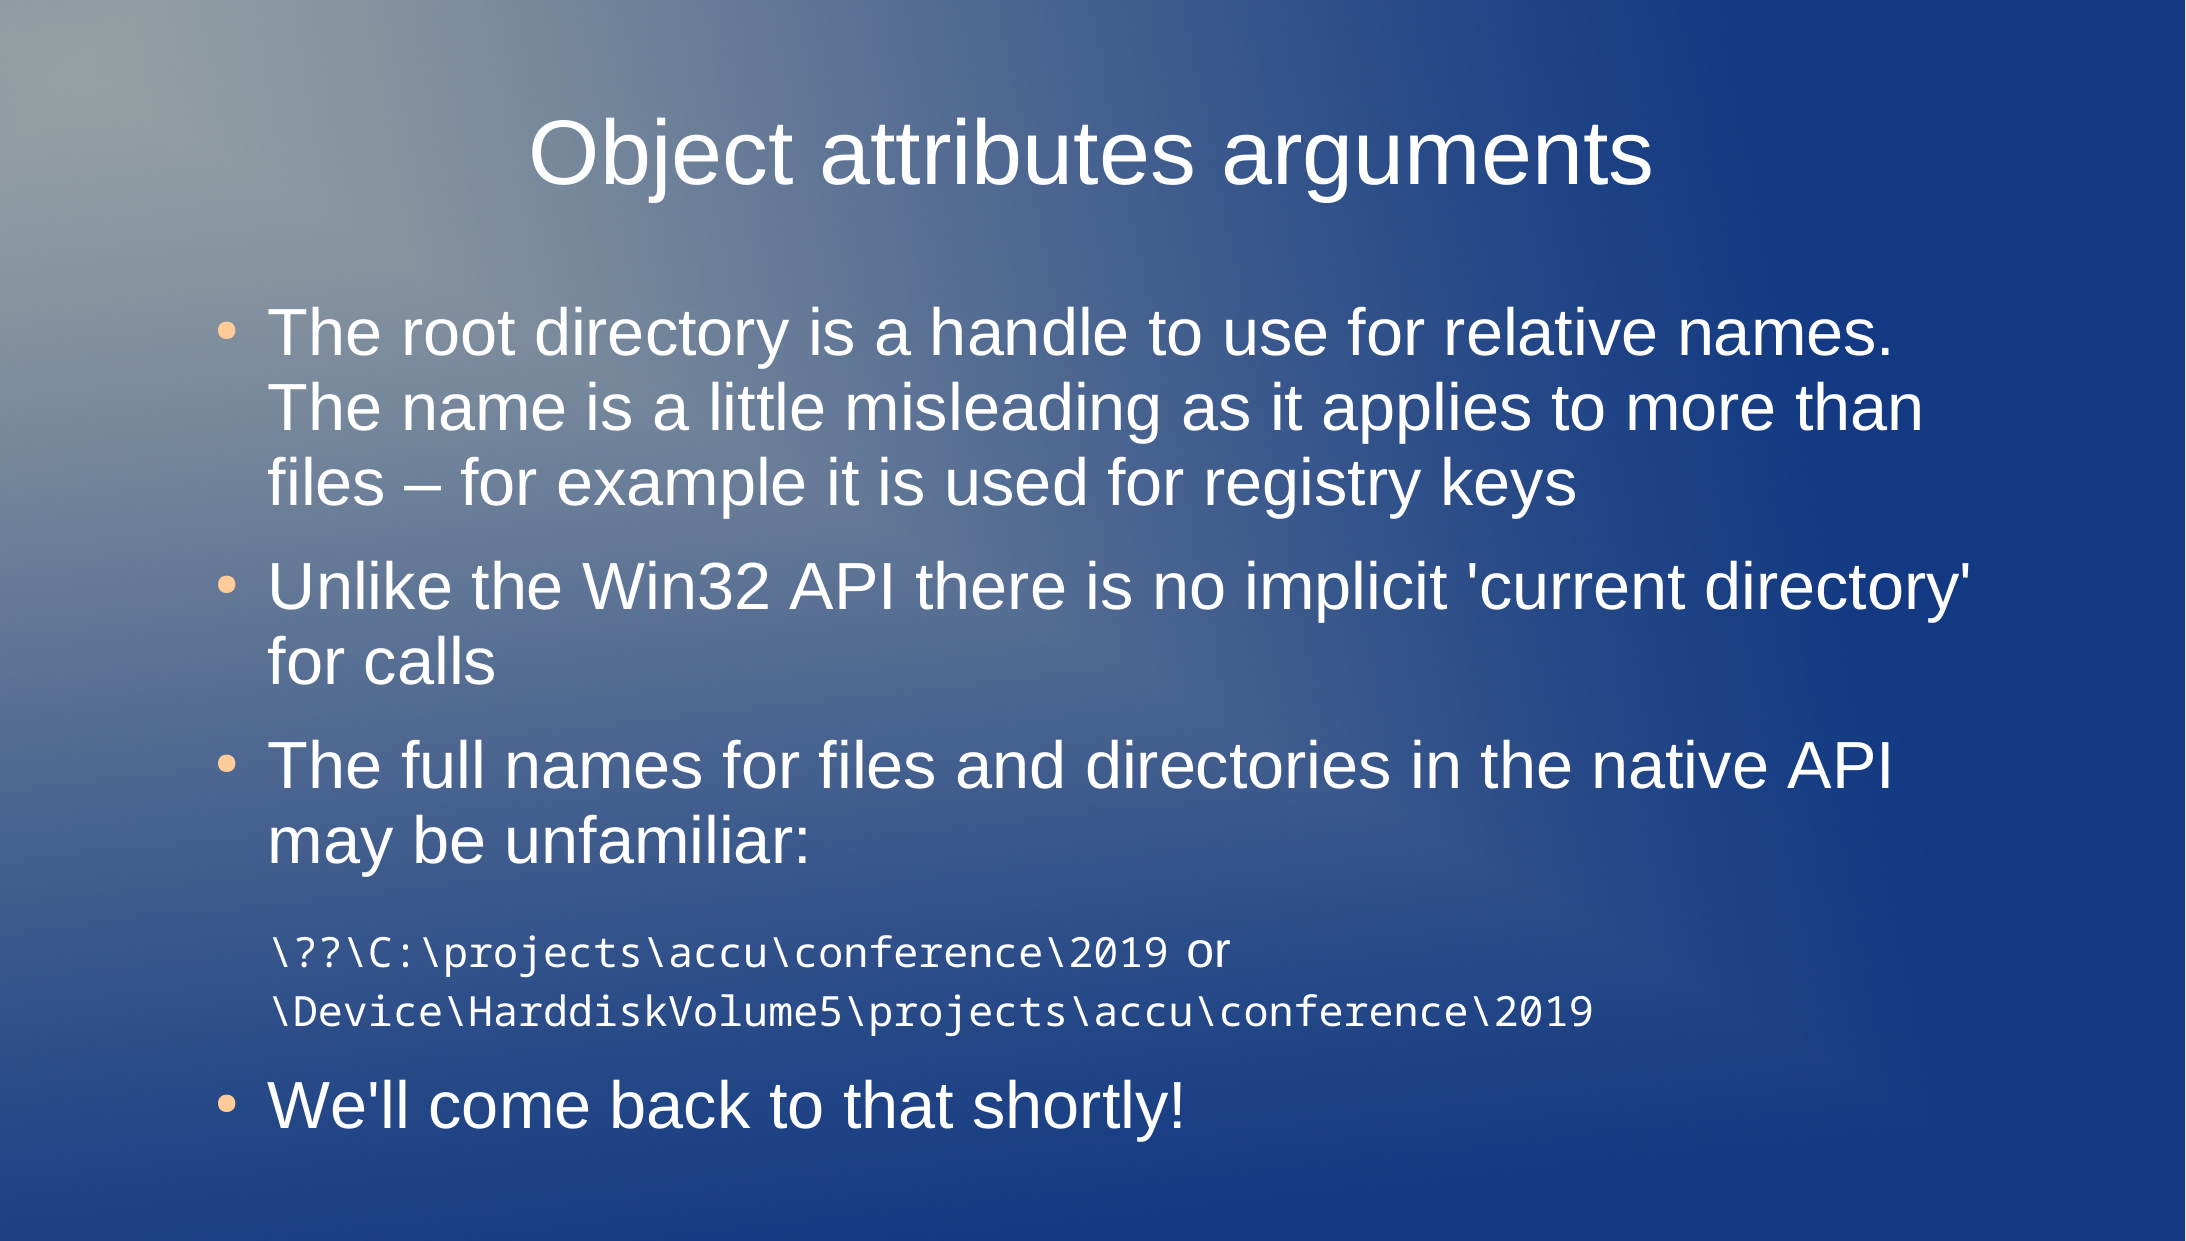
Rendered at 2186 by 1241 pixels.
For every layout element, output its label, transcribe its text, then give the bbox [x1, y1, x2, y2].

list The root directory is a handle to use for relative names. The name is a little misleading as it applies to more than files – for example it is used for registry keys Unlike the Win32 API there is no implicit 'current directory' for calls The full names for files and directories in the native API may be unfamiliar: \??\C:\projects\accu\conference\2019 or \Device\HarddiskVolume5\projects\accu\conference\2019 We'll come back to that shortly! [197, 295, 2022, 1229]
picture [0, 0, 2186, 1241]
title Object attributes arguments [109, 49, 2076, 257]
